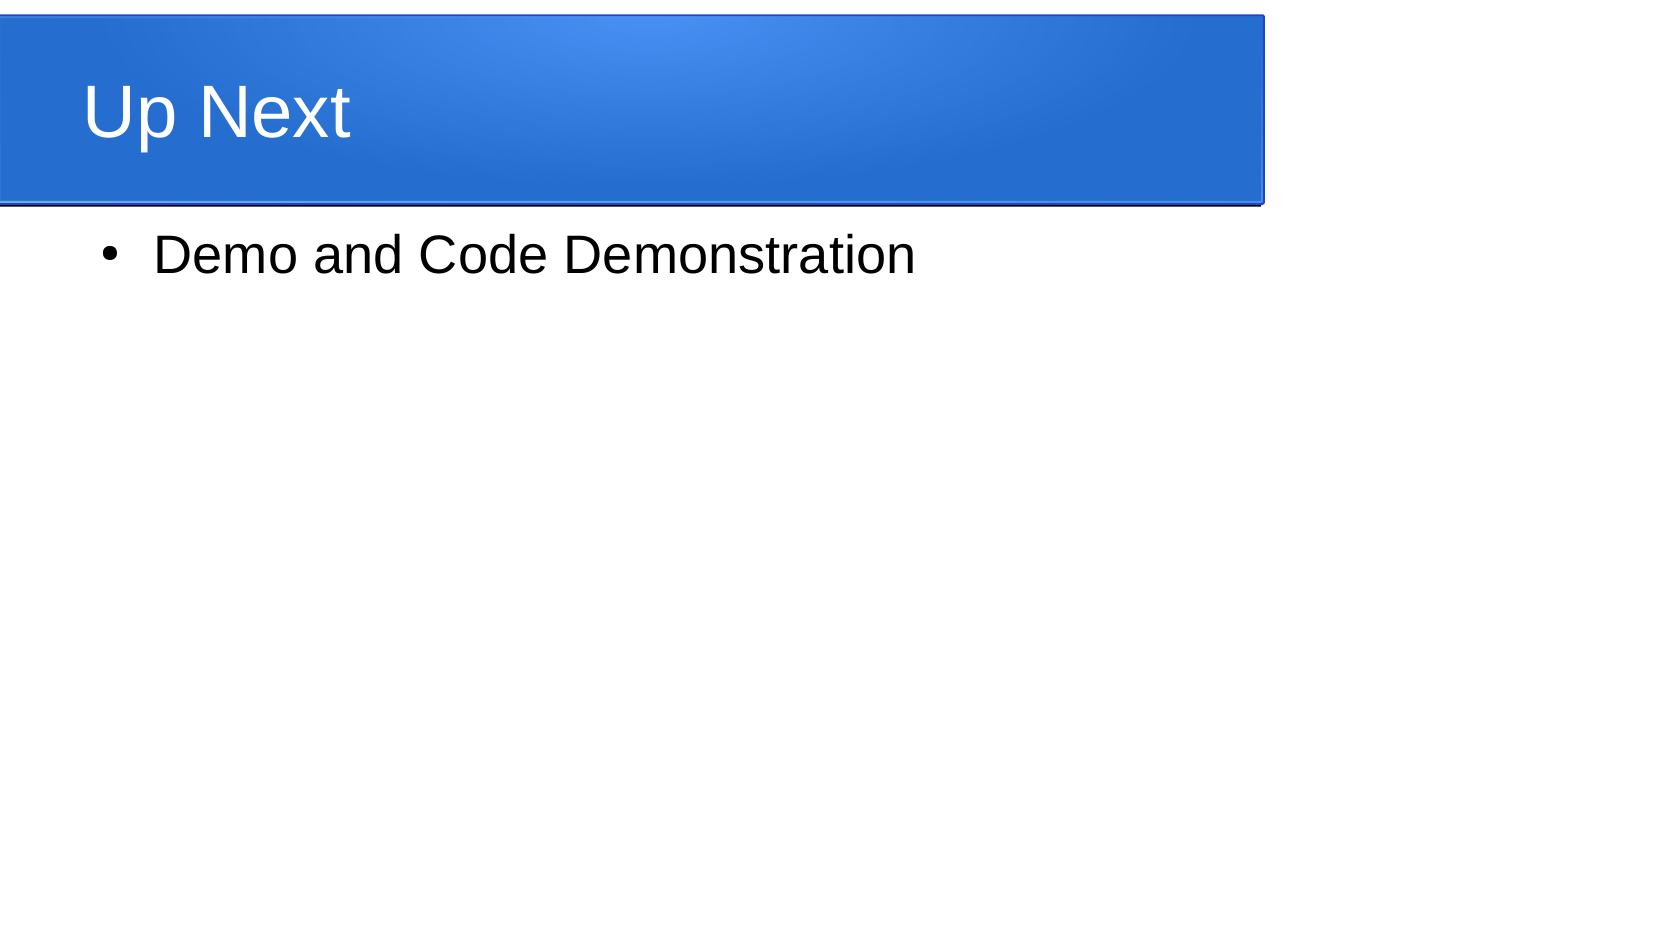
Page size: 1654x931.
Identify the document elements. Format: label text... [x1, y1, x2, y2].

list Demo and Code Demonstration [82, 224, 1571, 764]
title Up Next [82, 35, 1235, 189]
